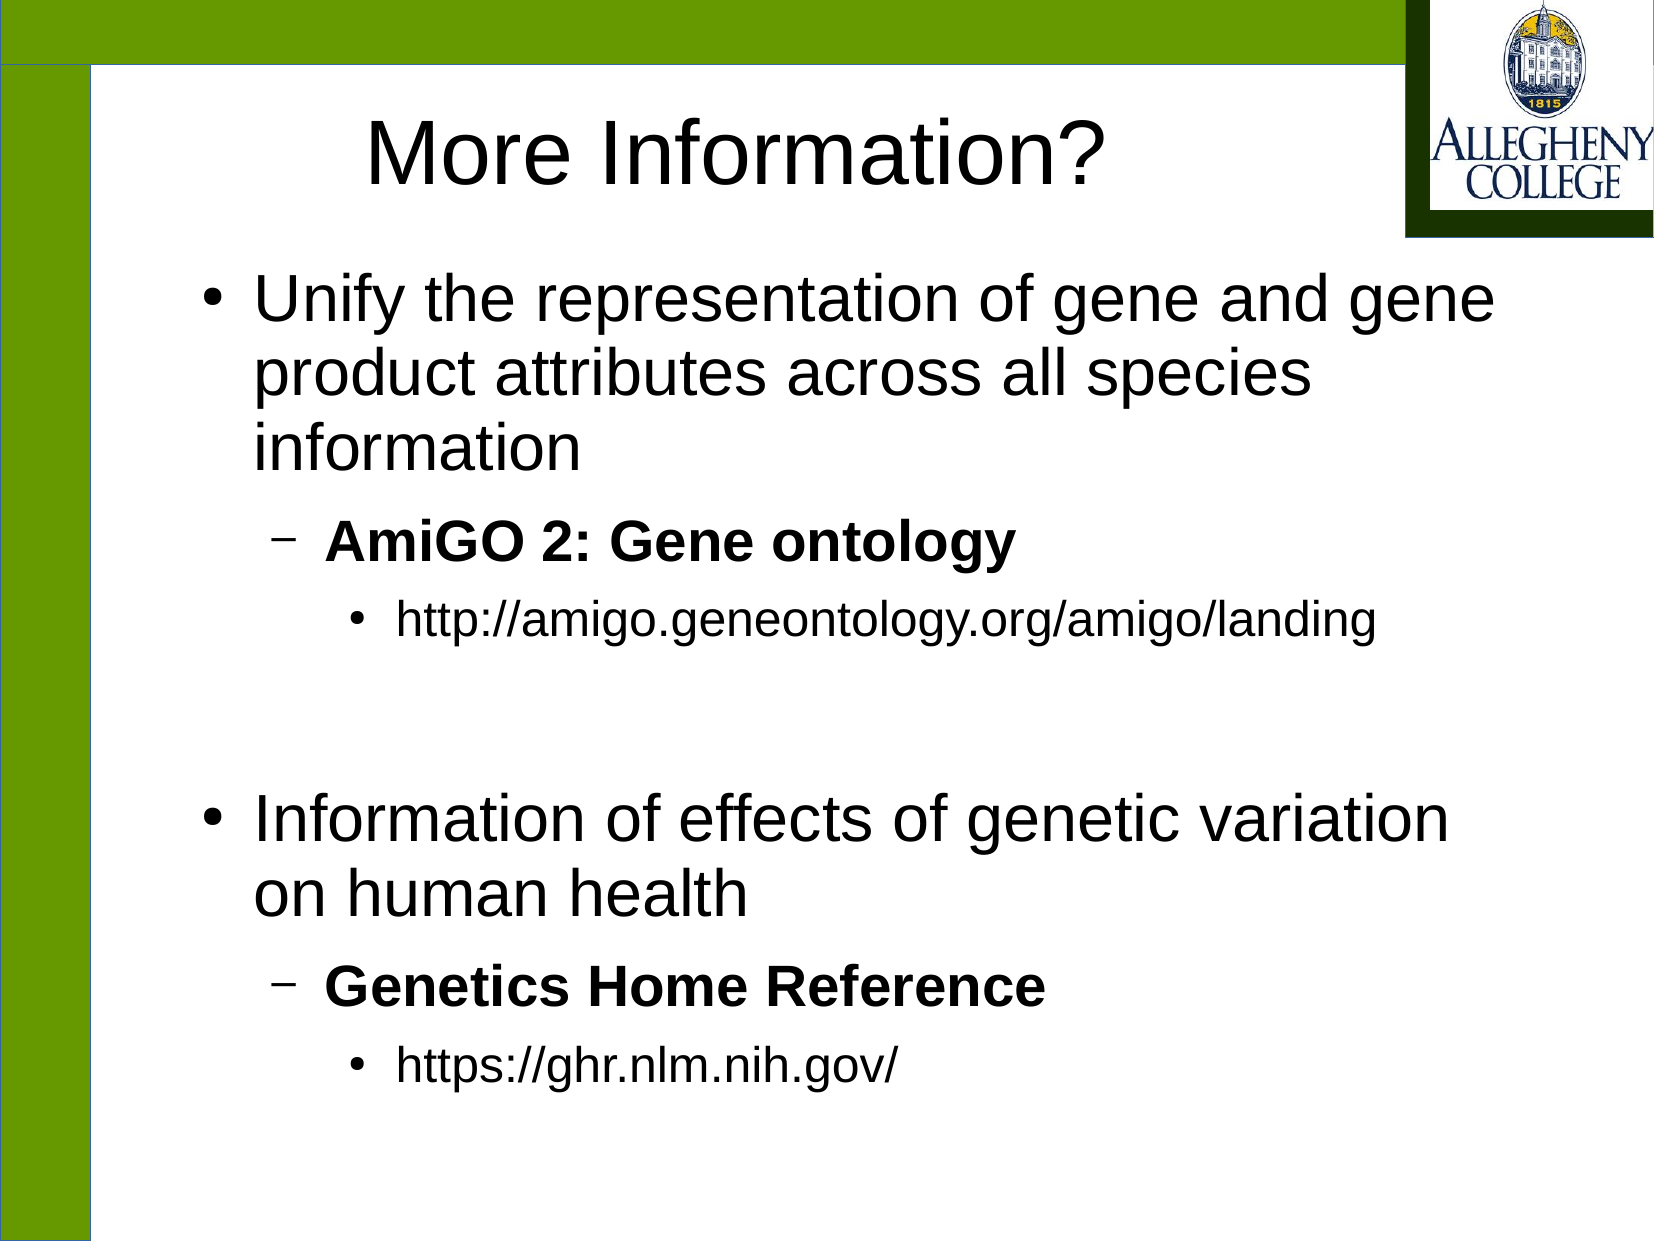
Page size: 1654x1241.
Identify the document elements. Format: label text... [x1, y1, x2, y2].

picture [1430, 0, 1654, 210]
list Unify the representation of gene and gene product attributes across all species information AmiGO 2: Gene ontology http://amigo.geneontology.org/amigo/landing Information of effects of genetic variation on human health Genetics Home Reference https://ghr.nlm.nih.gov/ [183, 260, 1505, 1168]
title More Information? [91, 65, 1438, 257]
text_box [0, 0, 1654, 1241]
